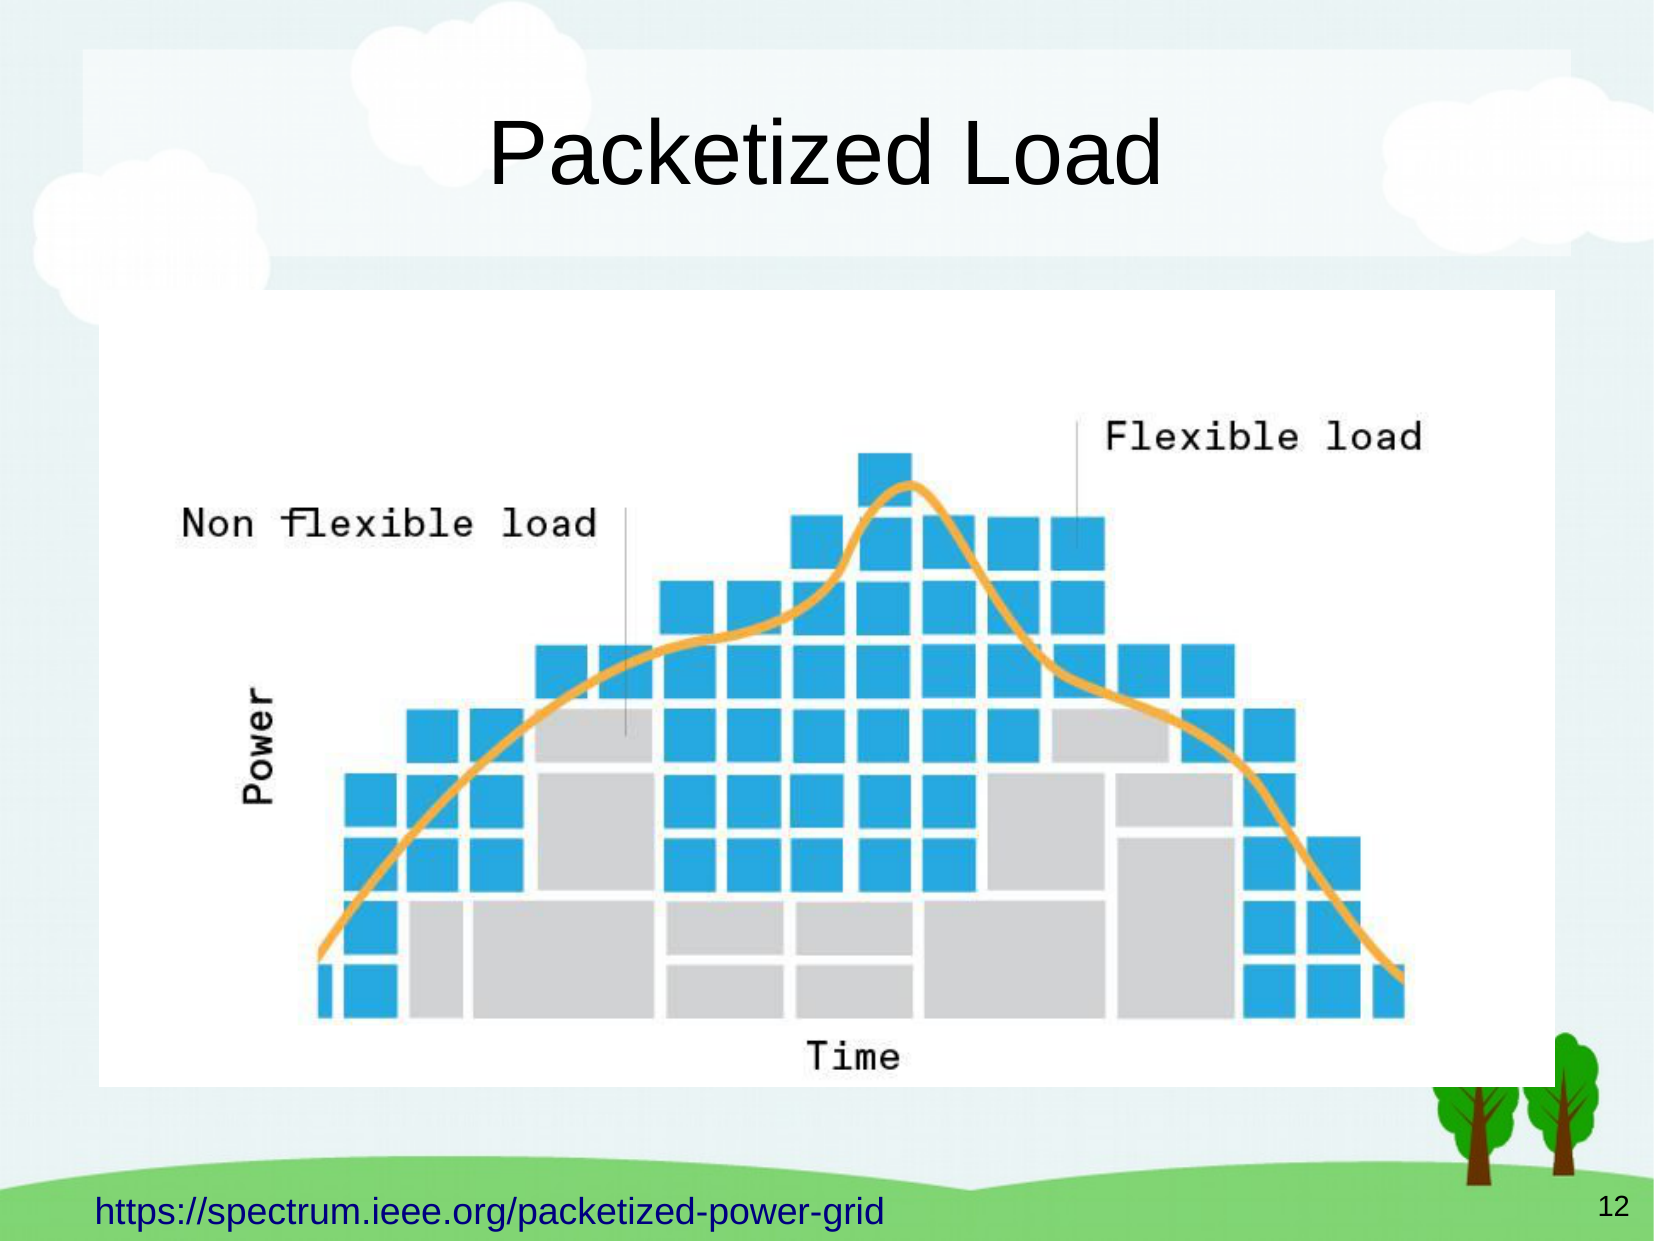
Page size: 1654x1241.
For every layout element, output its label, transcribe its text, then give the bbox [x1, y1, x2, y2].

picture [0, 0, 1654, 1241]
text_box https://spectrum.ieee.org/packetized-power-grid [79, 1183, 901, 1241]
title Packetized Load [82, 49, 1571, 257]
